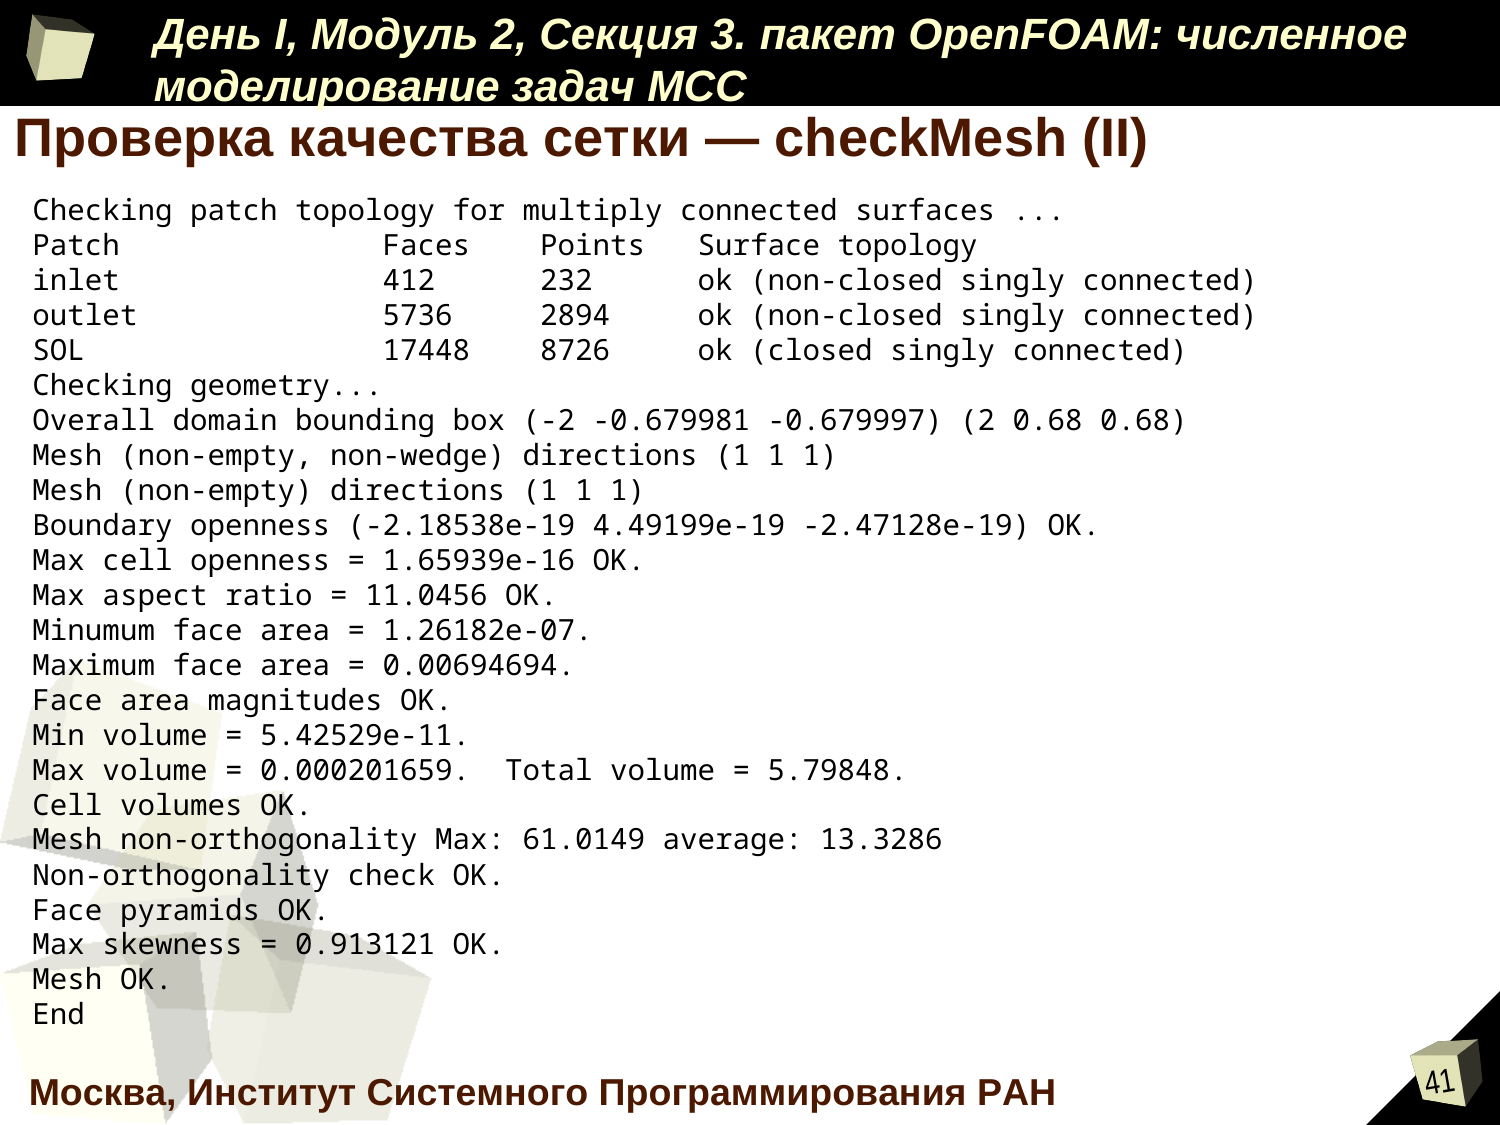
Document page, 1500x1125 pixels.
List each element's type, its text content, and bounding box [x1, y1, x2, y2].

text_box Checking patch topology for multiply connected surfaces ... Patch Faces Points Surface topology inlet 412 232 ok (non-closed singly connected) outlet 5736 2894 ok (non-closed singly connected) SOL 17448 8726 ok (closed singly connected) Checking geometry... Overall domain bounding box (-2 -0.679981 -0.679997) (2 0.68 0.68) Mesh (non-empty, non-wedge) directions (1 1 1) Mesh (non-empty) directions (1 1 1) Boundary openness (-2.18538e-19 4.49199e-19 -2.47128e-19) OK. Max cell openness = 1.65939e-16 OK. Max aspect ratio = 11.0456 OK. Minumum face area = 1.26182e-07. Maximum face area = 0.00694694. Face area magnitudes OK. Min volume = 5.42529e-11. Max volume = 0.000201659. Total volume = 5.79848. Cell volumes OK. Mesh non-orthogonality Max: 61.0149 average: 13.3286 Non-orthogonality check OK. Face pyramids OK. Max skewness = 0.913121 OK. Mesh OK. End [17, 183, 1471, 1039]
text_box Проверка качества сетки — checkMesh (II) [0, 94, 1500, 175]
picture [0, 659, 433, 1125]
picture [423, 1088, 433, 1102]
